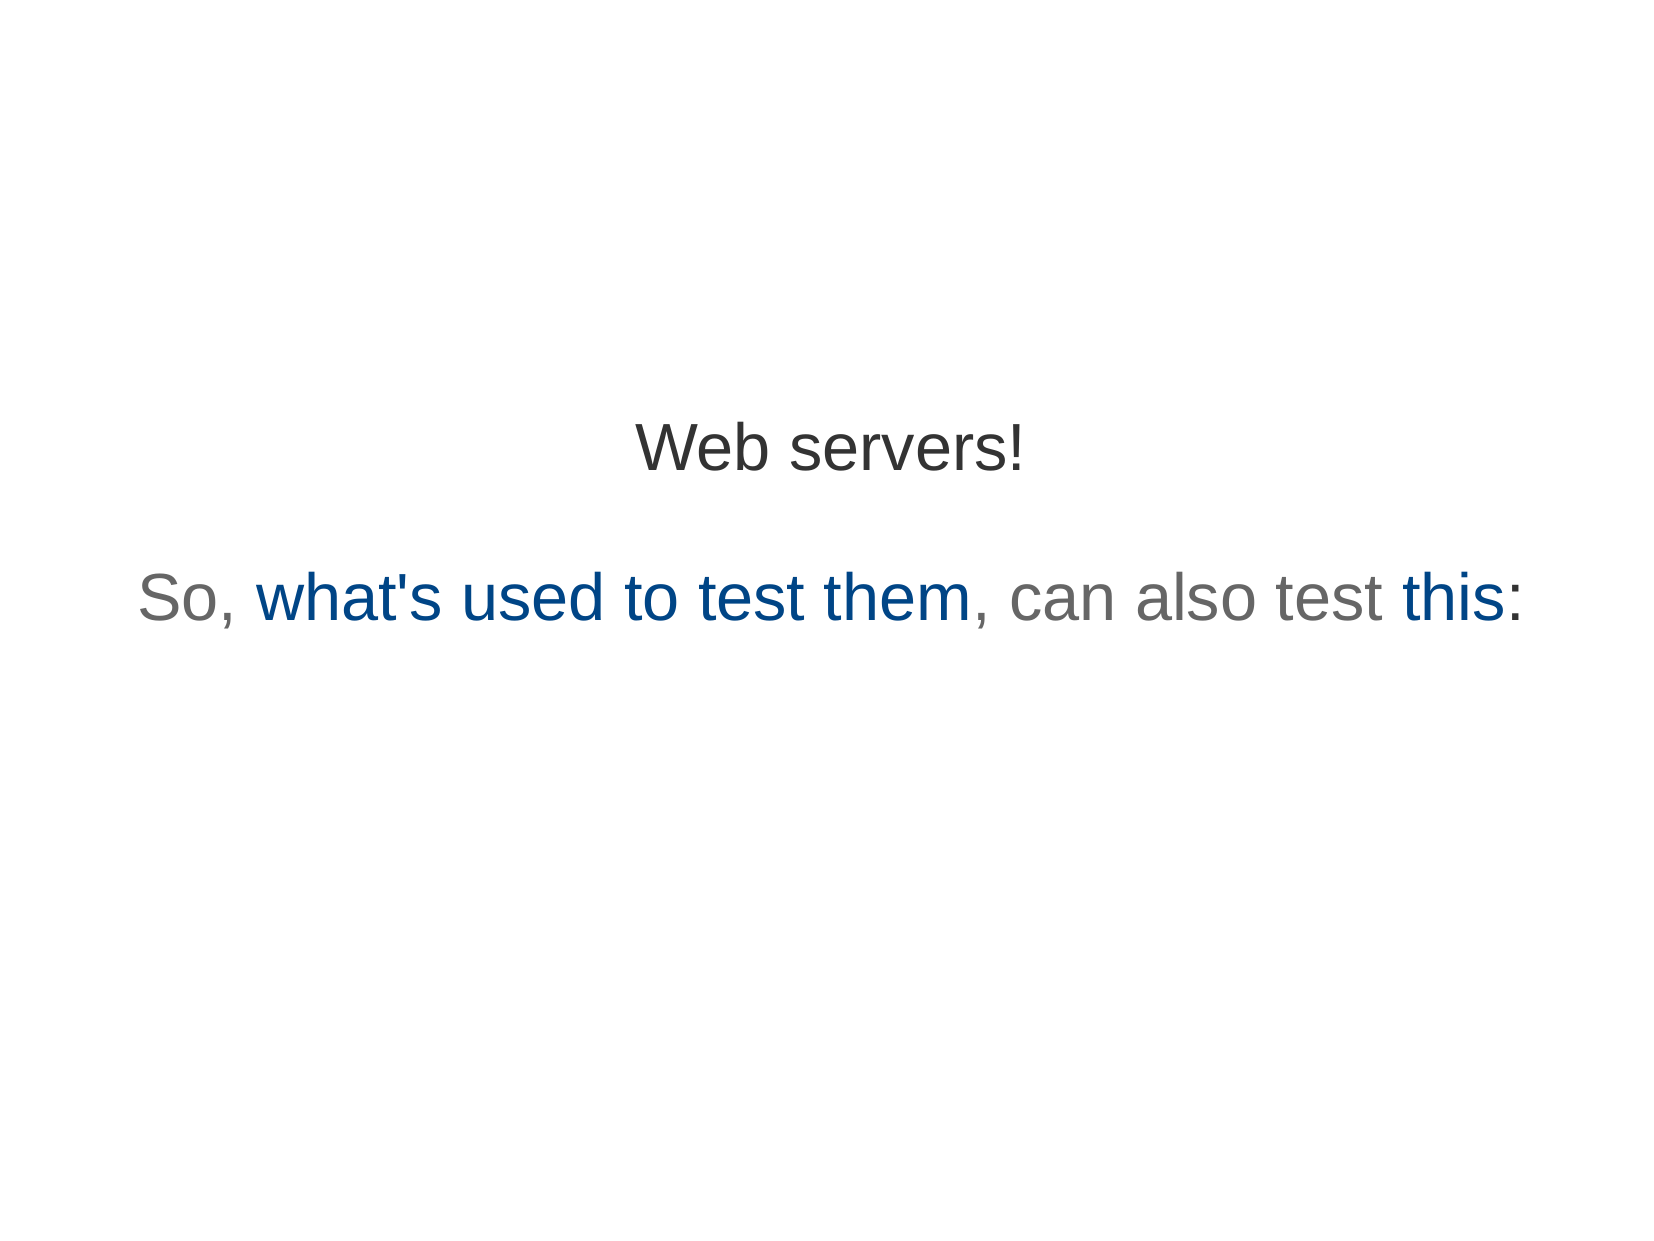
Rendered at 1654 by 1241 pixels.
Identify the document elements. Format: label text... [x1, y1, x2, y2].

subtitle Web servers! So, what's used to test them, can also test this: [86, 75, 1576, 1120]
